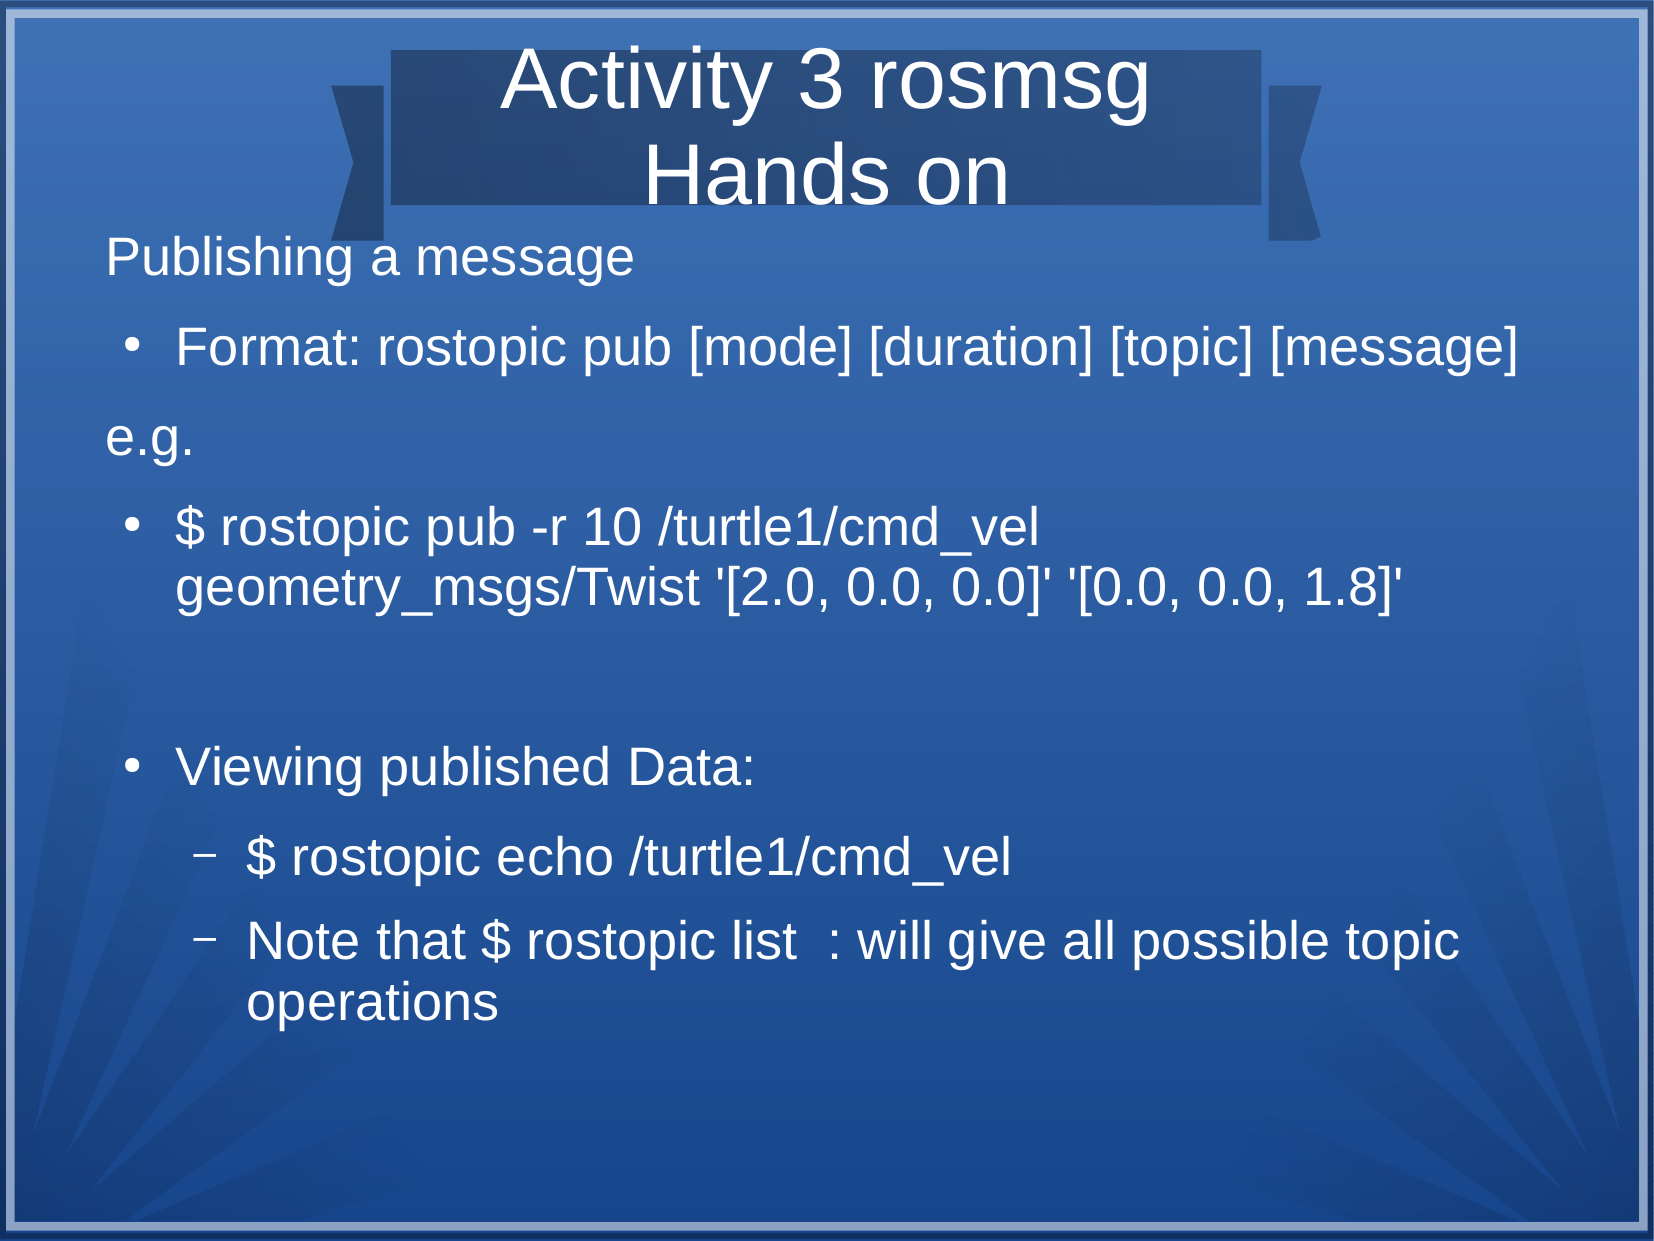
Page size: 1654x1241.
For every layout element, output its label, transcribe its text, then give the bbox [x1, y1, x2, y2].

list Publishing a message Format: rostopic pub [mode] [duration] [topic] [message] e.g. $ rostopic pub -r 10 /turtle1/cmd_vel geometry_msgs/Twist '[2.0, 0.0, 0.0]' '[0.0, 0.0, 1.8]' Viewing published Data: $ rostopic echo /turtle1/cmd_vel Note that $ rostopic list : will give all possible topic operations [104, 225, 1561, 1186]
title Activity 3 rosmsg Hands on [389, 30, 1264, 224]
